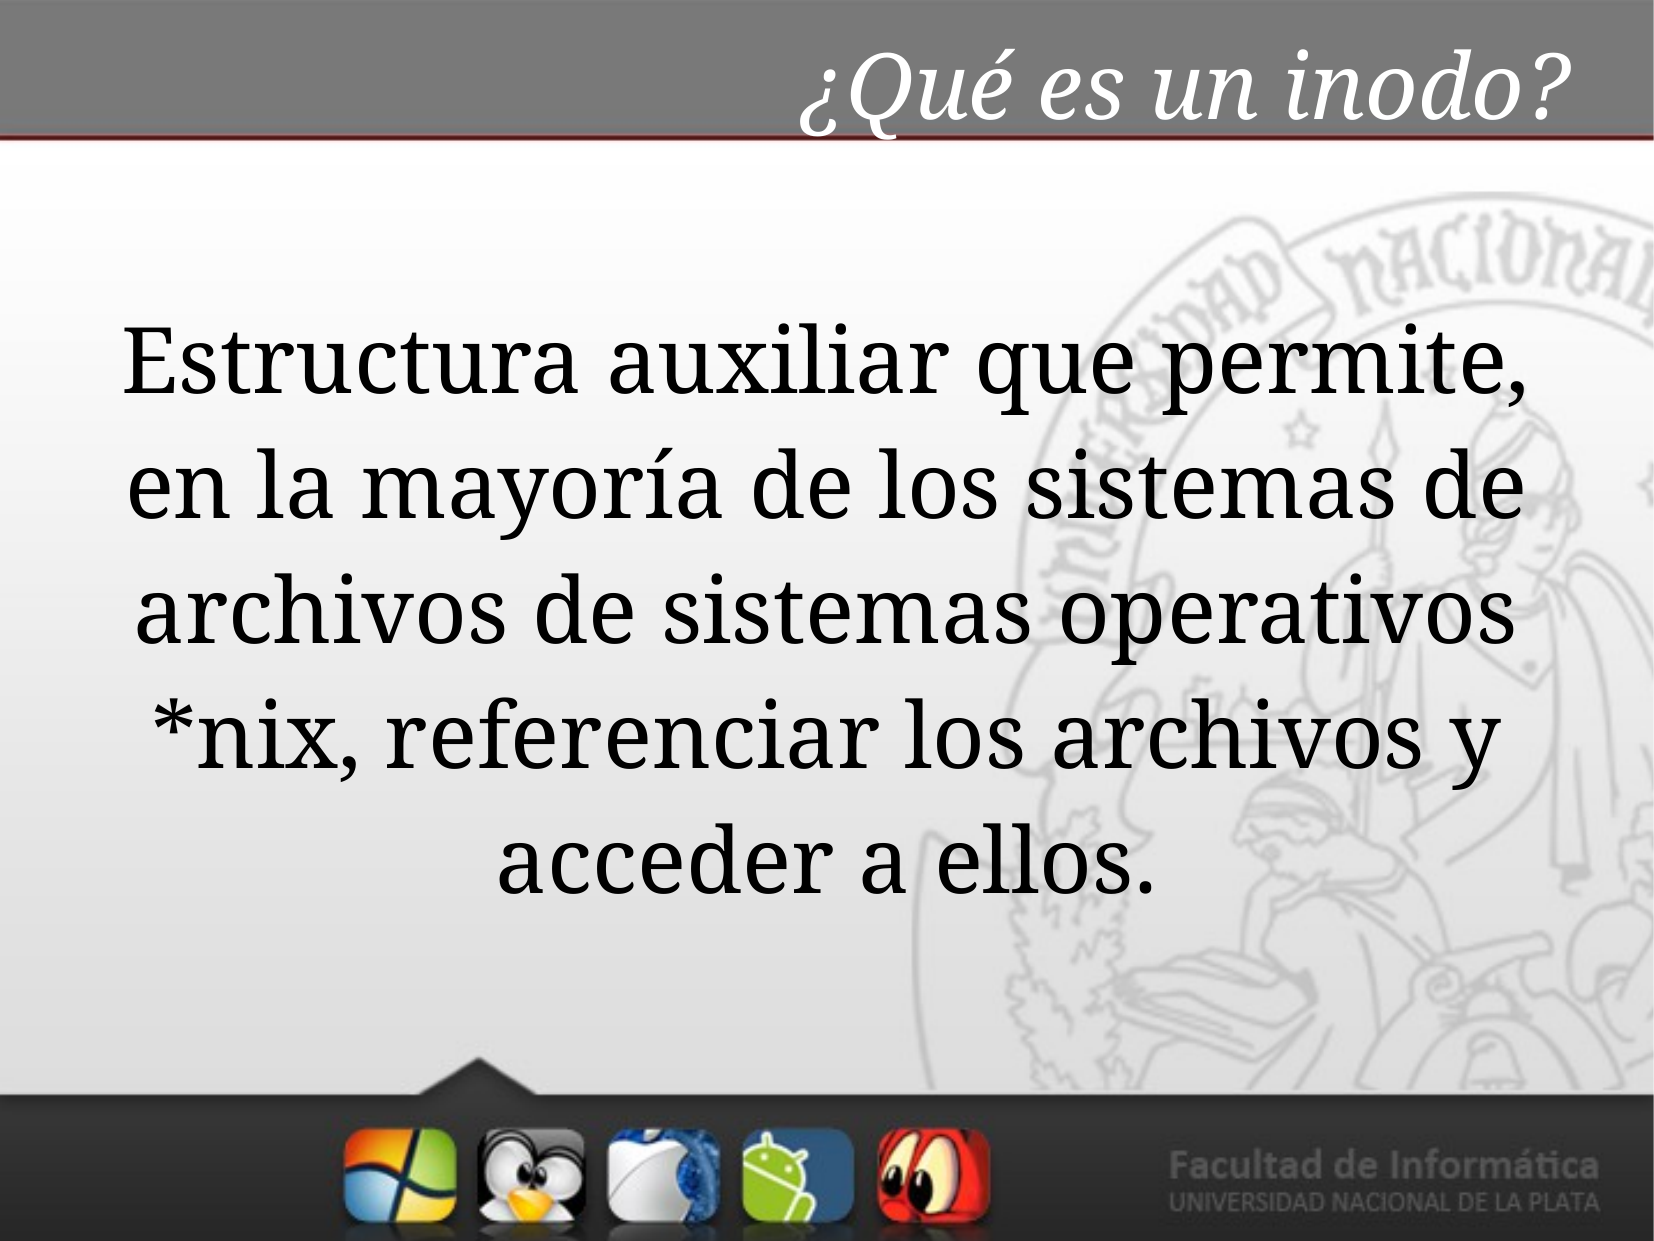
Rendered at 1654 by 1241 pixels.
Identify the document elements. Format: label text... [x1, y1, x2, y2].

title ¿Qué es un inodo? [82, 25, 1571, 142]
picture [0, 0, 1654, 1241]
text_box Estructura auxiliar que permite, en la mayoría de los sistemas de archivos de sistemas operativos *nix, referenciar los archivos y acceder a ellos. [82, 153, 1571, 1063]
